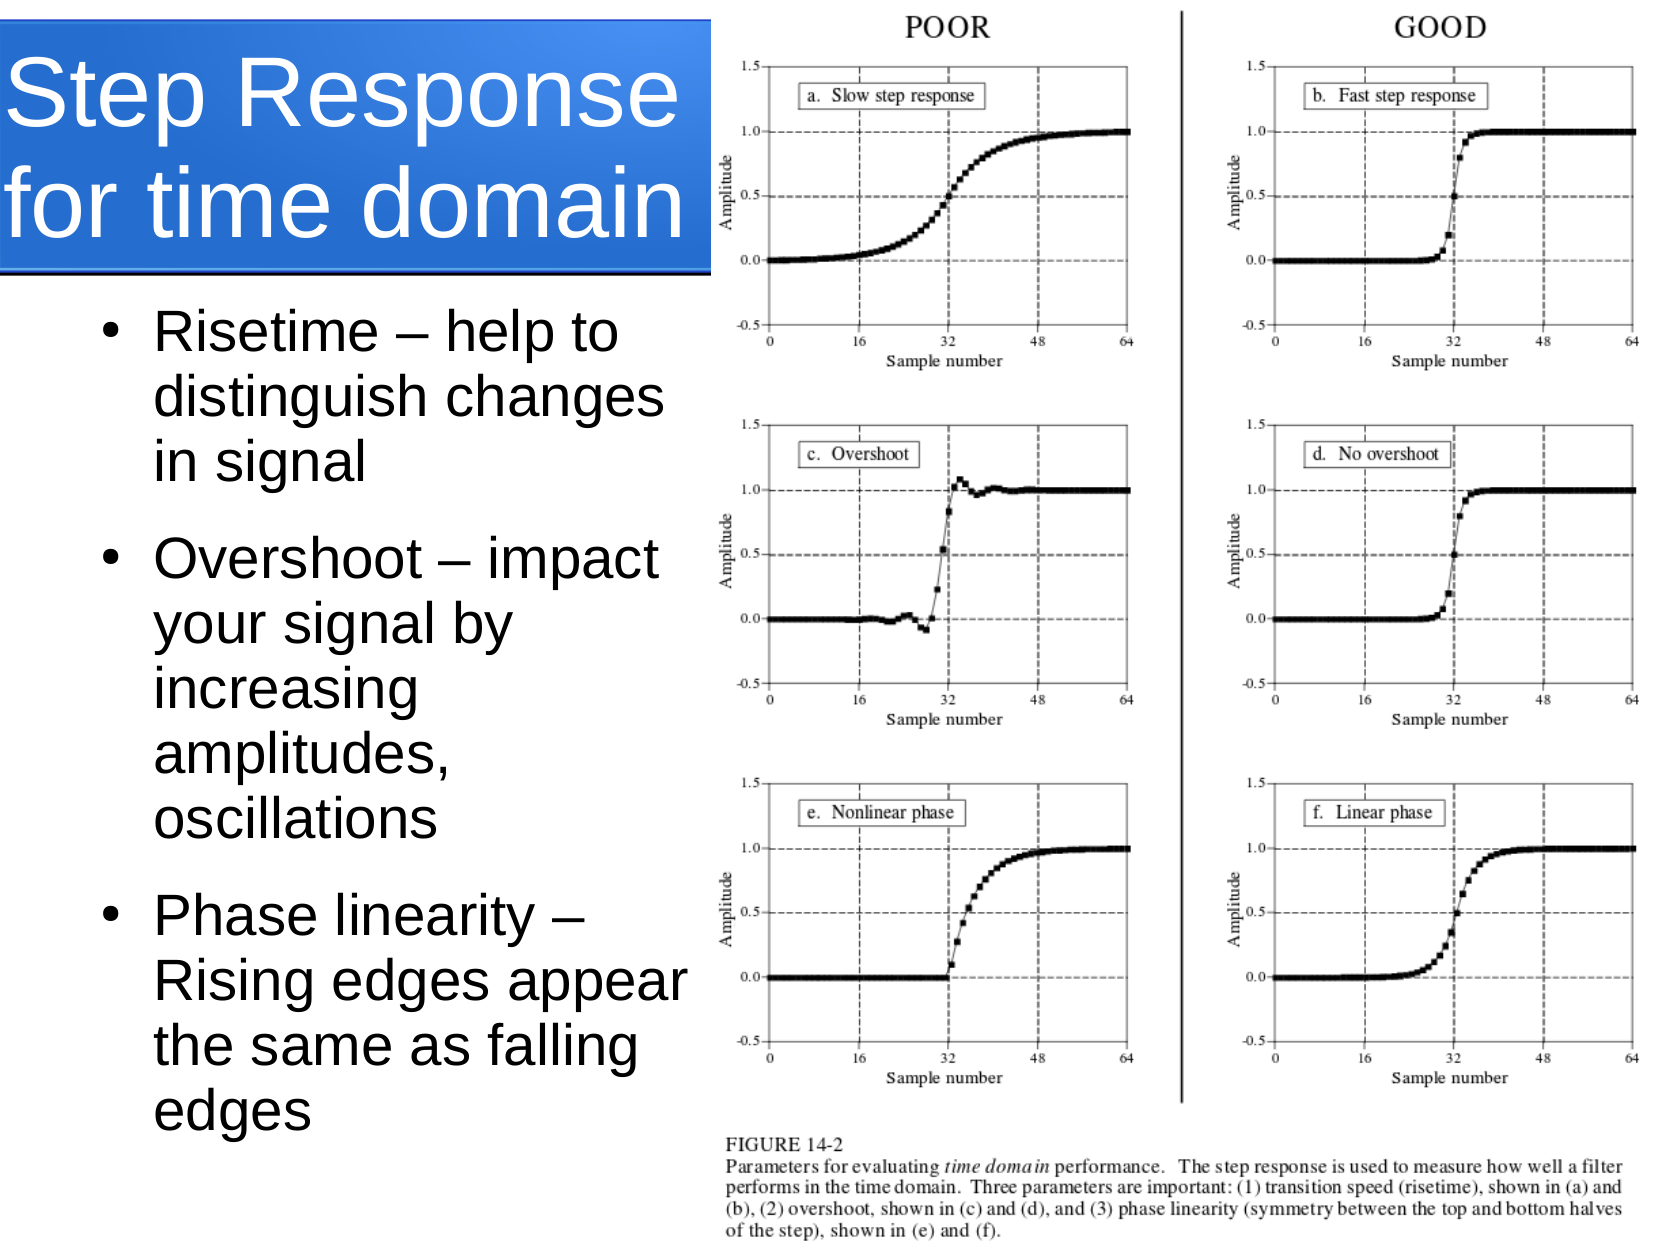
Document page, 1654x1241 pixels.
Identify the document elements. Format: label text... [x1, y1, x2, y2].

title Step Response for time domain [3, 36, 691, 259]
picture [711, 4, 1654, 1241]
list Risetime – help to distinguish changes in signal Overshoot – impact your signal by increasing amplitudes, oscillations Phase linearity – Rising edges appear the same as falling edges [82, 299, 691, 1201]
